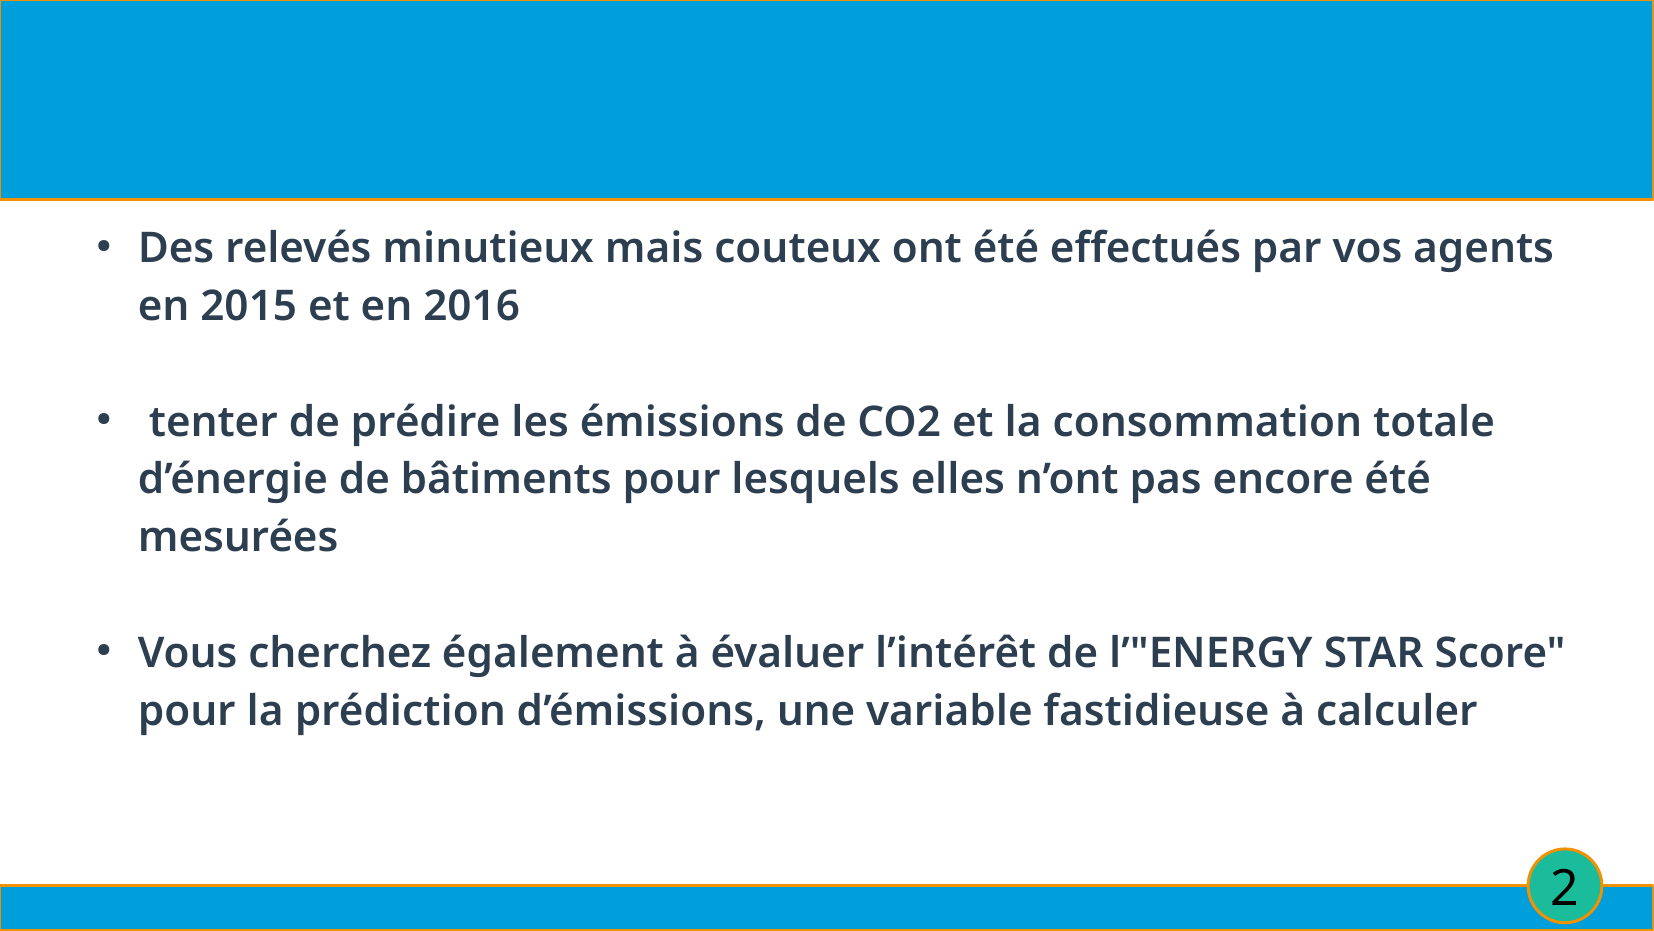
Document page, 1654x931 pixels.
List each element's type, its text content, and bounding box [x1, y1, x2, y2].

list Des relevés minutieux mais couteux ont été effectués par vos agents en 2015 et en 2016 tenter de prédire les émissions de CO2 et la consommation totale d’énergie de bâtiments pour lesquels elles n’ont pas encore été mesurées Vous cherchez également à évaluer l’intérêt de l’"ENERGY STAR Score" pour la prédiction d’émissions, une variable fastidieuse à calculer [82, 217, 1571, 758]
